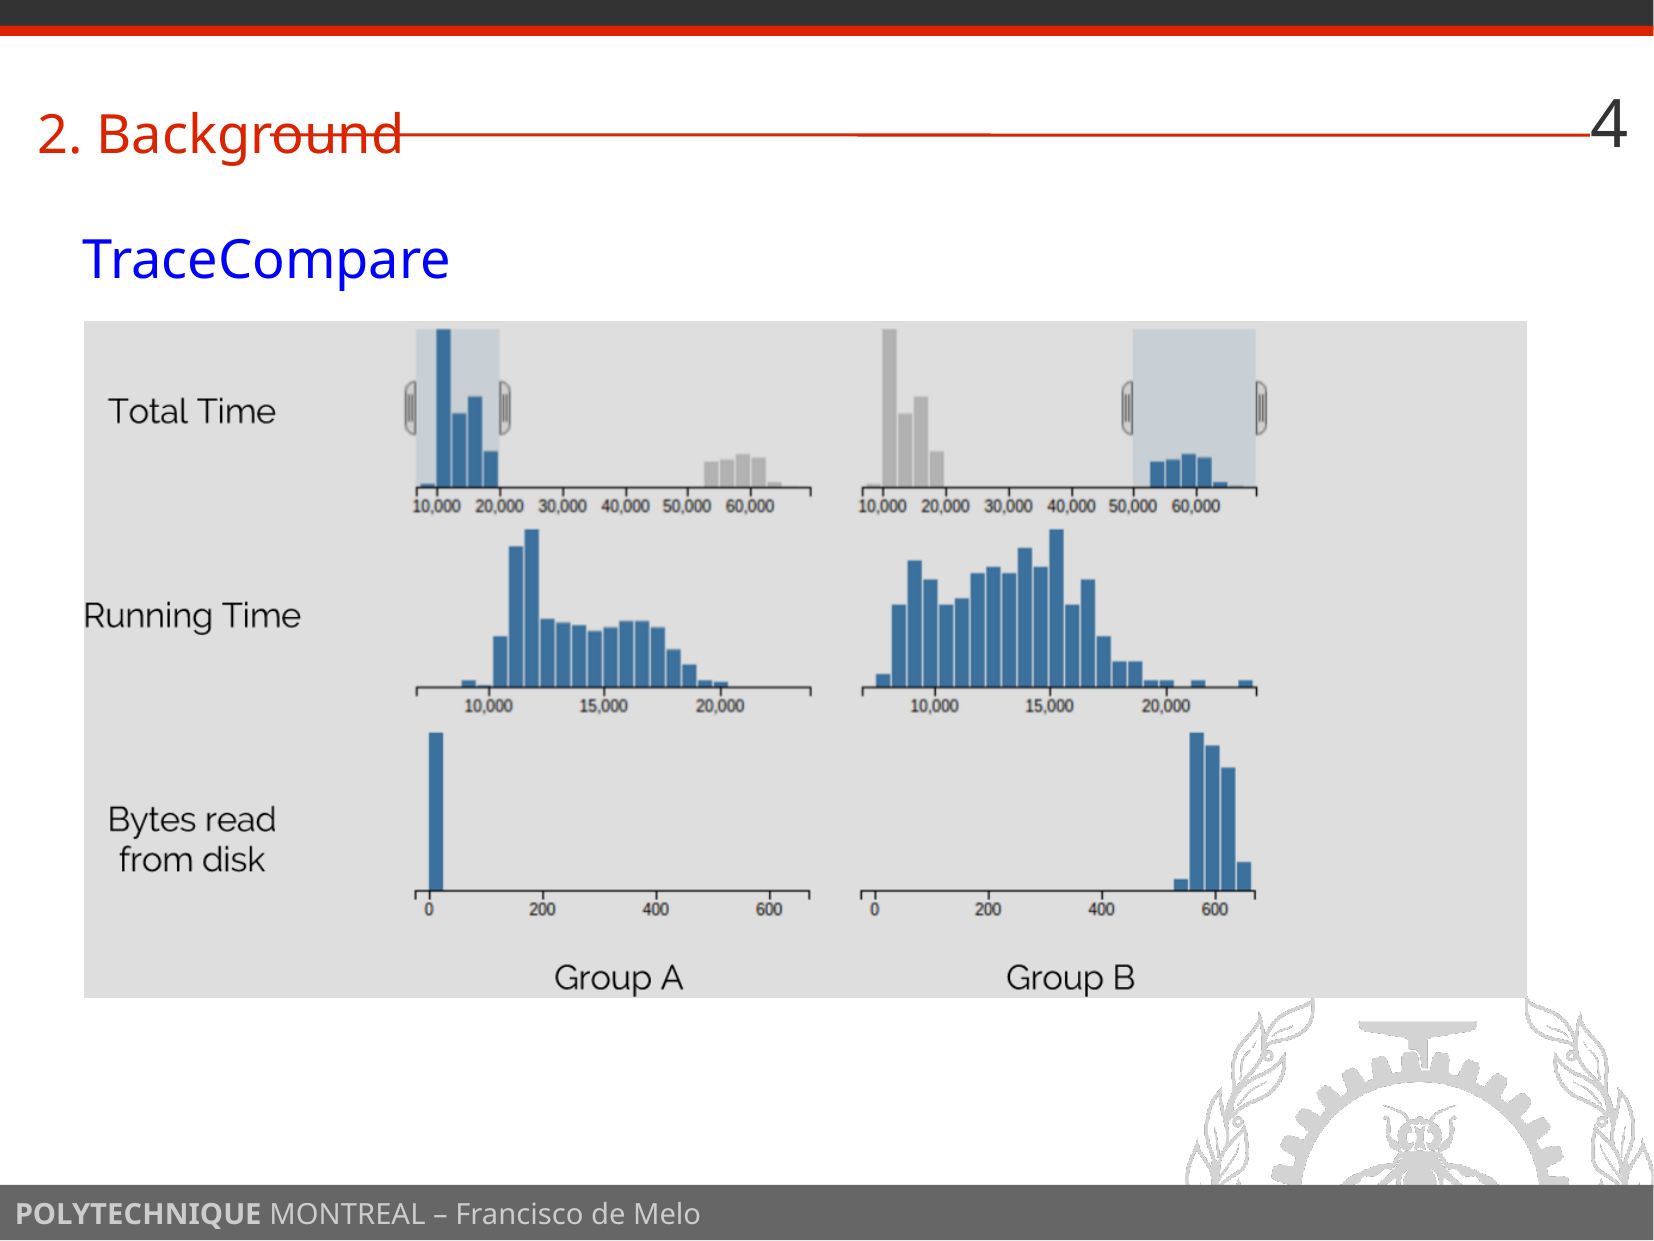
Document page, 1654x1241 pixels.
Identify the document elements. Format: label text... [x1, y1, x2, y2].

text_box TraceCompare [67, 184, 537, 372]
text_box [0, 0, 1654, 36]
text_box 4 [1589, 30, 1654, 173]
text_box 2. Background [22, 59, 491, 247]
picture [84, 321, 1654, 1184]
text_box POLYTECHNIQUE MONTREAL – Francisco de Melo [0, 1184, 1654, 1241]
